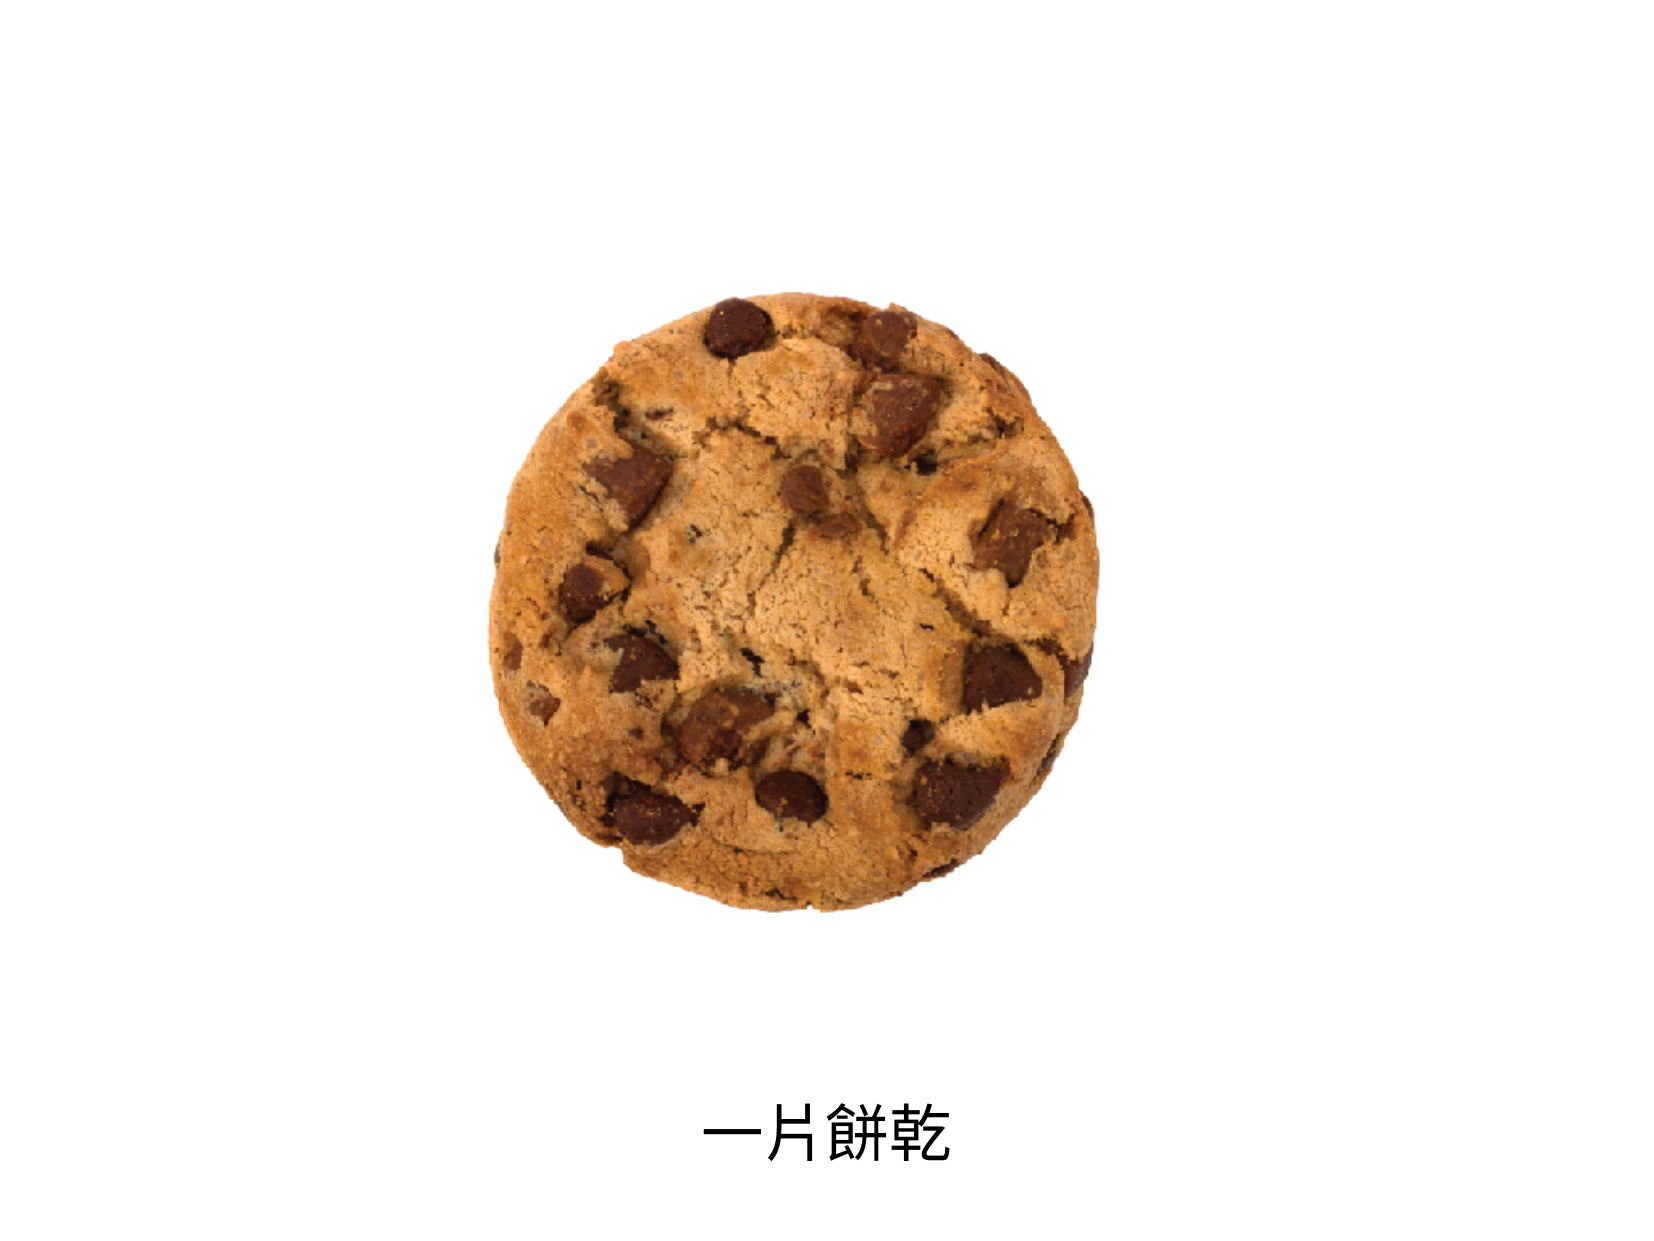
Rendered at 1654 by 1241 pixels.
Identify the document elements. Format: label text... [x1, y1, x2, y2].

picture [0, 0, 1654, 1241]
title 一片餅乾 [82, 1025, 1571, 1233]
